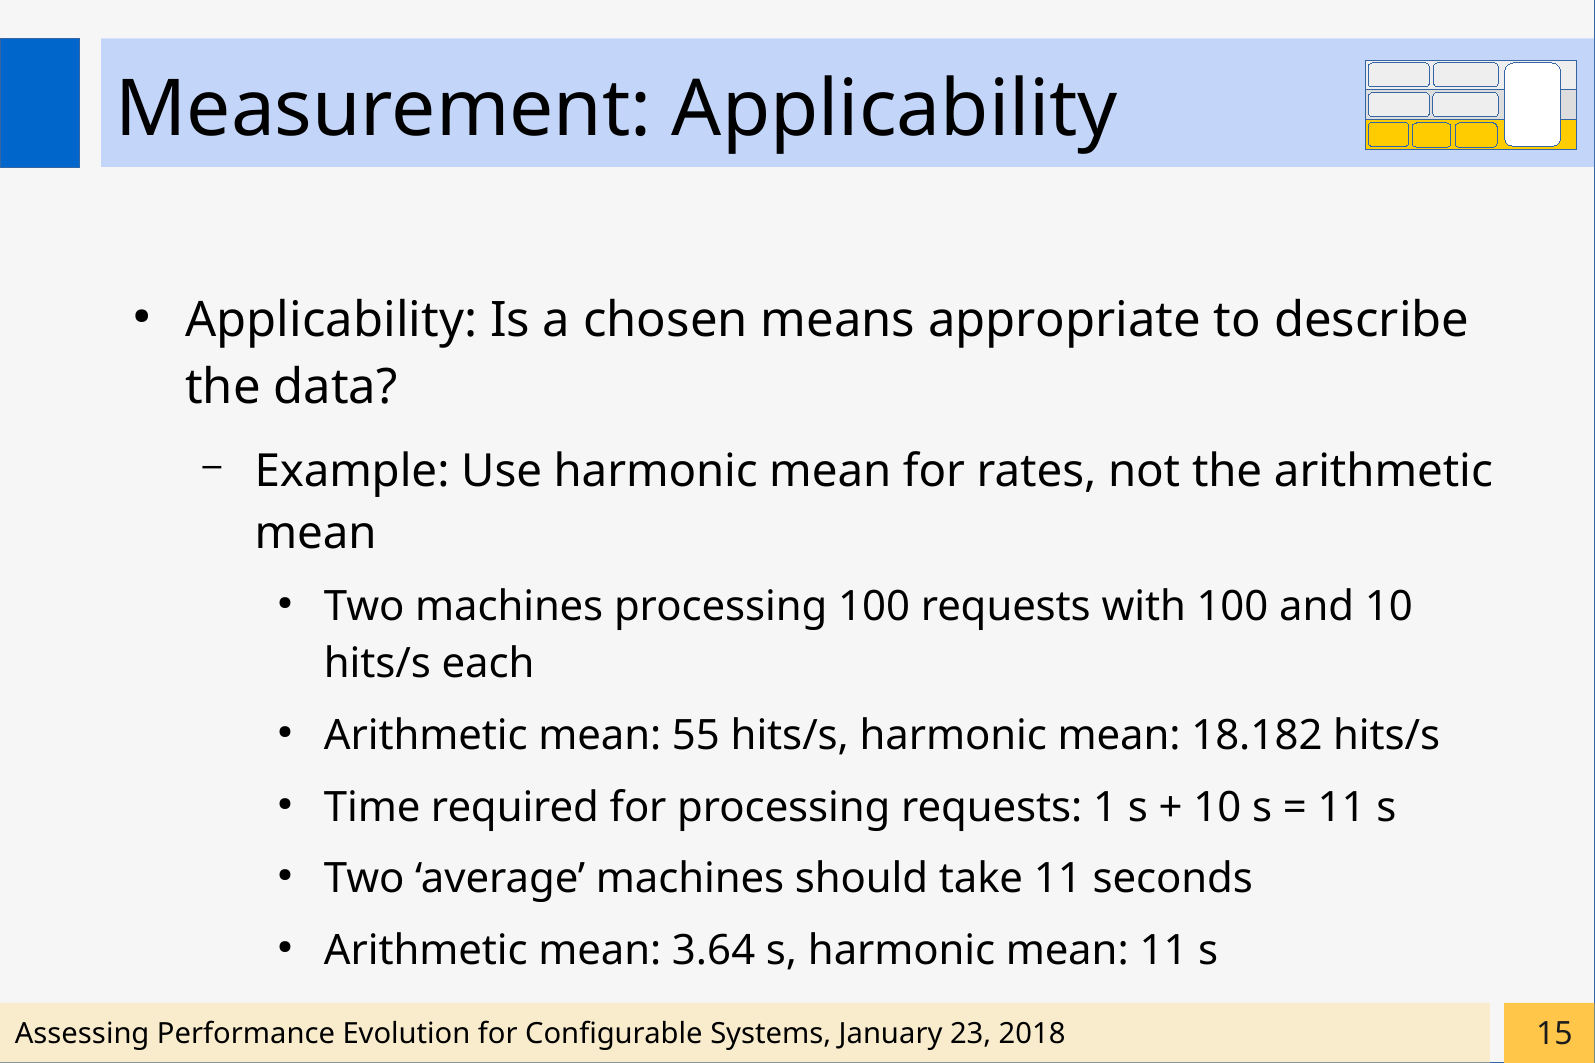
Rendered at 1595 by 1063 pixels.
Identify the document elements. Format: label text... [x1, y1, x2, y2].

title Measurement: Applicability [115, 42, 1515, 168]
text_box [1365, 60, 1577, 150]
list Applicability: Is a chosen means appropriate to describe the data? Example: Use harmonic mean for rates, not the arithmetic mean Two machines processing 100 requests with 100 and 10 hits/s each Arithmetic mean: 55 hits/s, harmonic mean: 18.182 hits/s Time required for processing requests: 1 s + 10 s = 11 s Two ‘average’ machines should take 11 seconds Arithmetic mean: 3.64 s, harmonic mean: 11 s [115, 192, 1515, 978]
